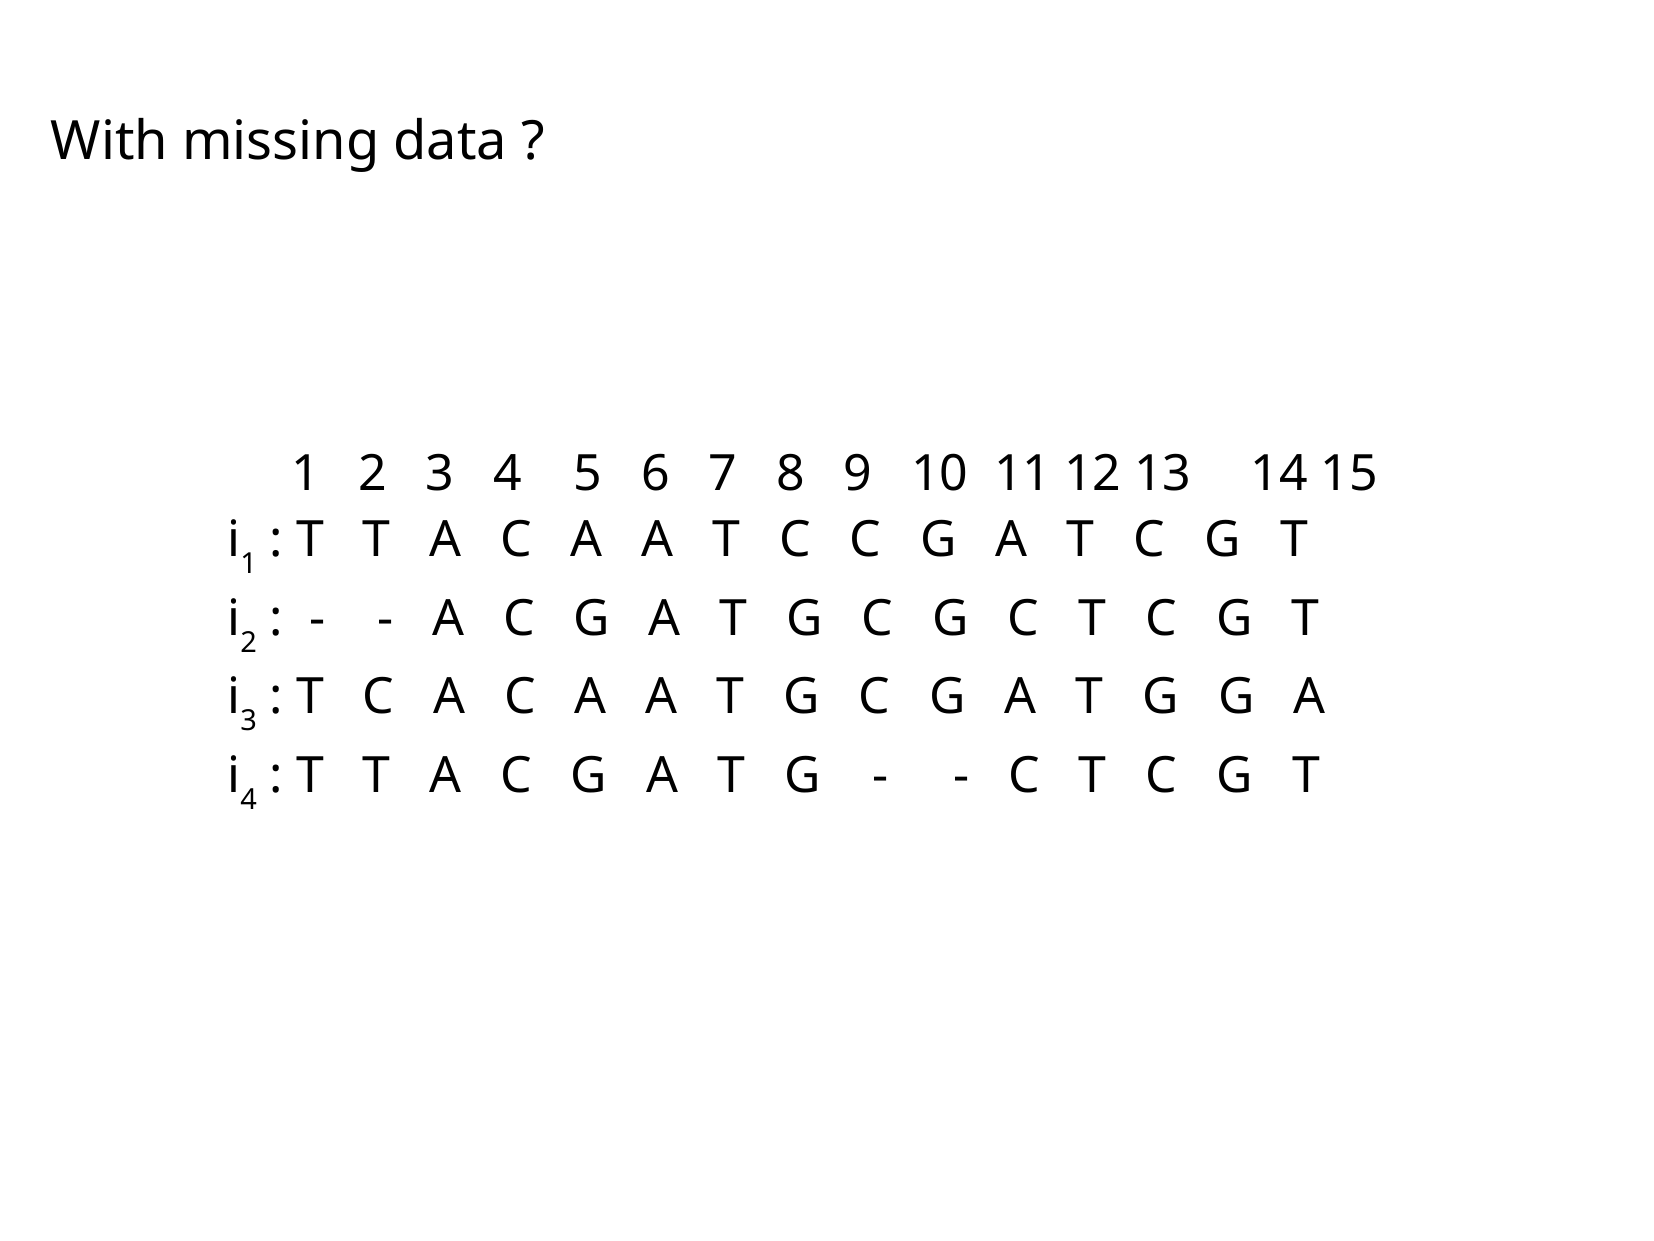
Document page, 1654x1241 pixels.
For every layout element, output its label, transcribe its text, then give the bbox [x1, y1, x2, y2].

text_box With missing data ? [36, 94, 650, 178]
text_box 1 2 3 4 5 6 7 8 9 10 11 12 13 14 15 [276, 429, 1436, 507]
text_box i1 : T T A C A A T C C G A T C G T i2 : - - A C G A T G C G C T C G T i3 : T C A C A A T G C G A T G G A i4 : T T A C G A T G - - C T C G T [212, 496, 1465, 867]
